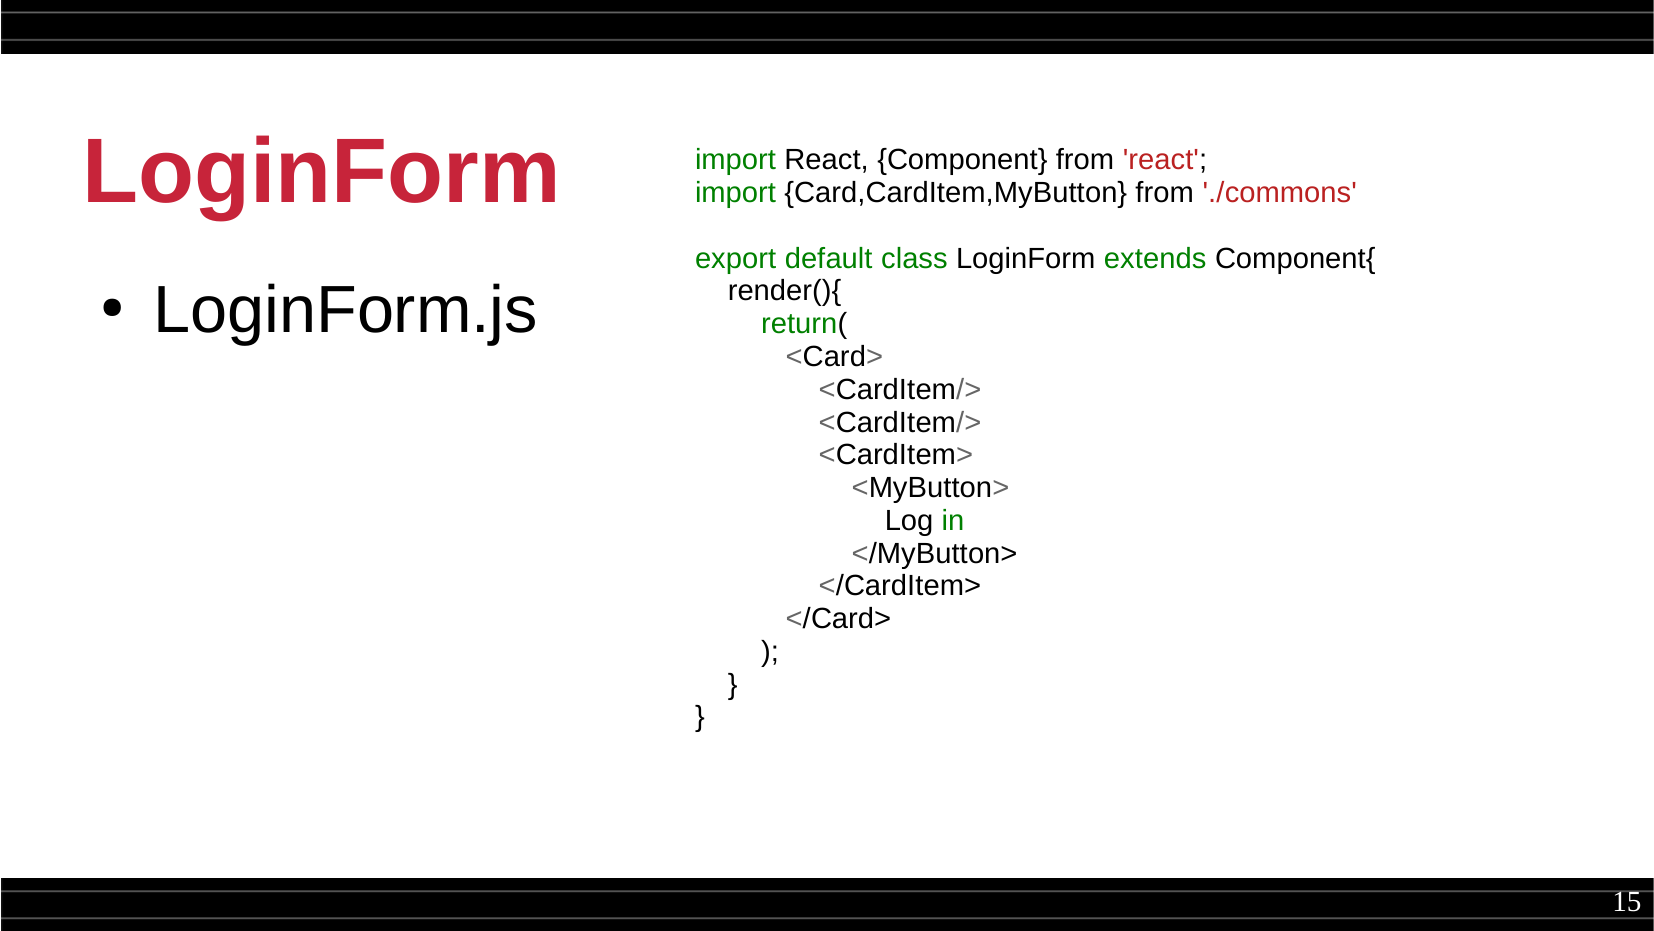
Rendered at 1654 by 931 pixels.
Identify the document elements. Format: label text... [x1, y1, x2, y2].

list LoginForm.js [82, 271, 1571, 758]
text_box import React, {Component} from 'react'; import {Card,CardItem,MyButton} from './commons' export default class LoginForm extends Component{ render(){ return( <Card> <CardItem/> <CardItem/> <CardItem> <MyButton> Log in </MyButton> </CardItem> </Card> ); } } [680, 135, 1472, 741]
title LoginForm [82, 92, 1571, 249]
picture [1, 878, 1654, 931]
picture [1, 0, 1654, 54]
